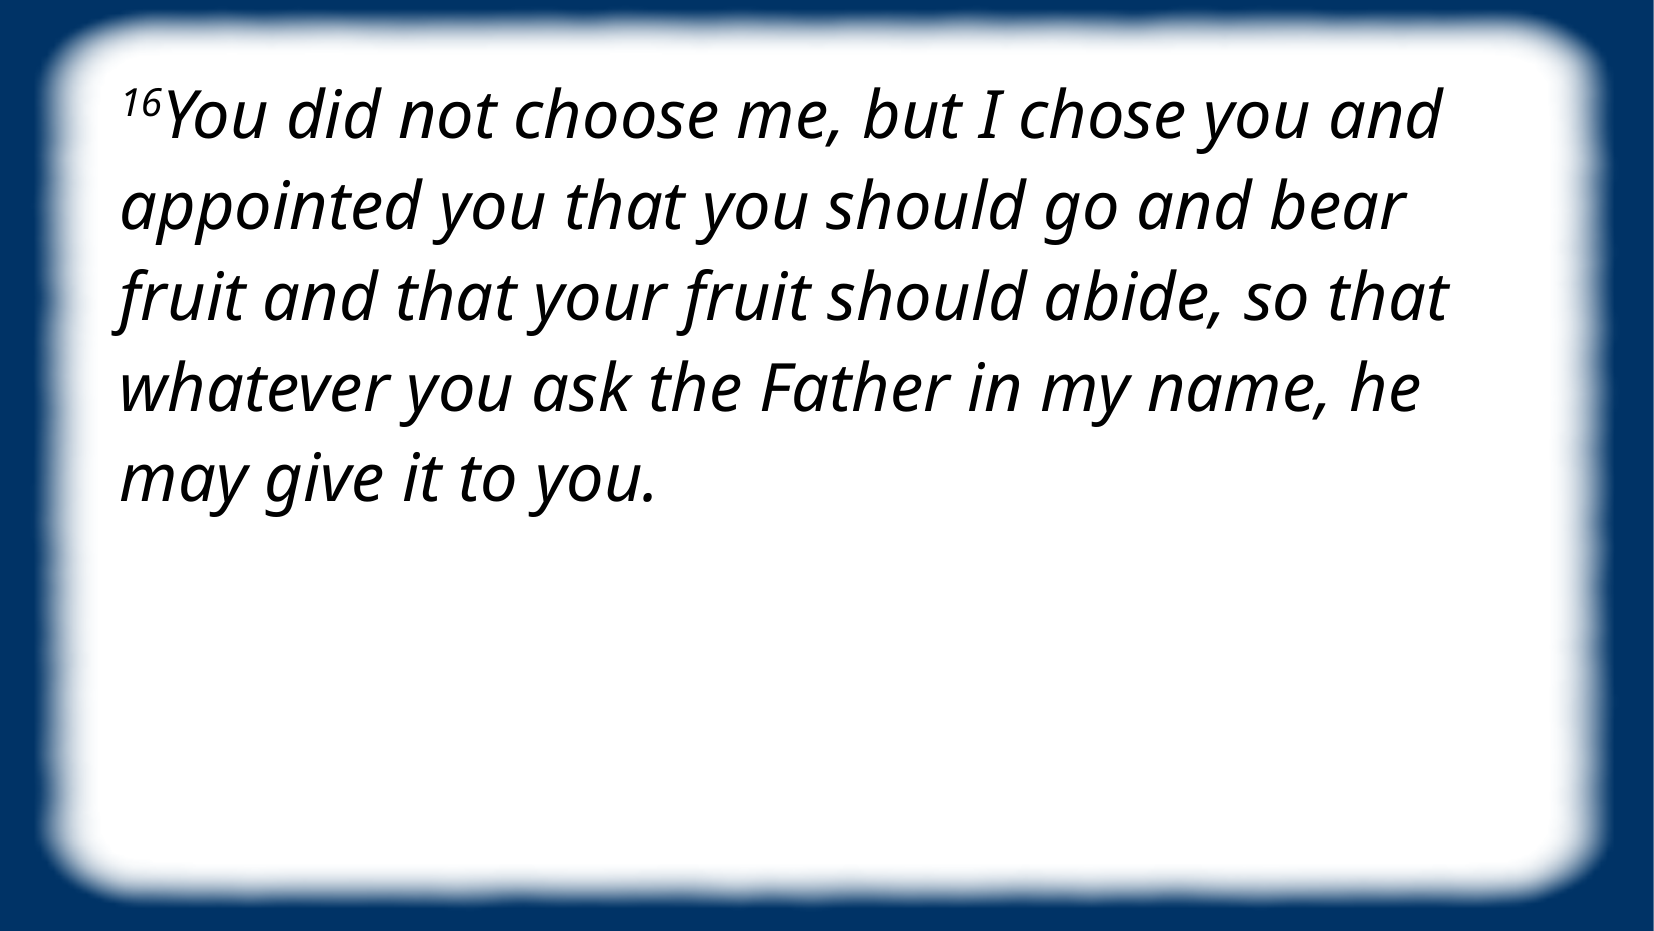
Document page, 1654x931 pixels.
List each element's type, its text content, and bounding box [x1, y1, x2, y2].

picture [0, 0, 1654, 931]
text_box 16You did not choose me, but I chose you and appointed you that you should go and bear fruit and that your fruit should abide, so that whatever you ask the Father in my name, he may give it to you. [105, 60, 1546, 519]
